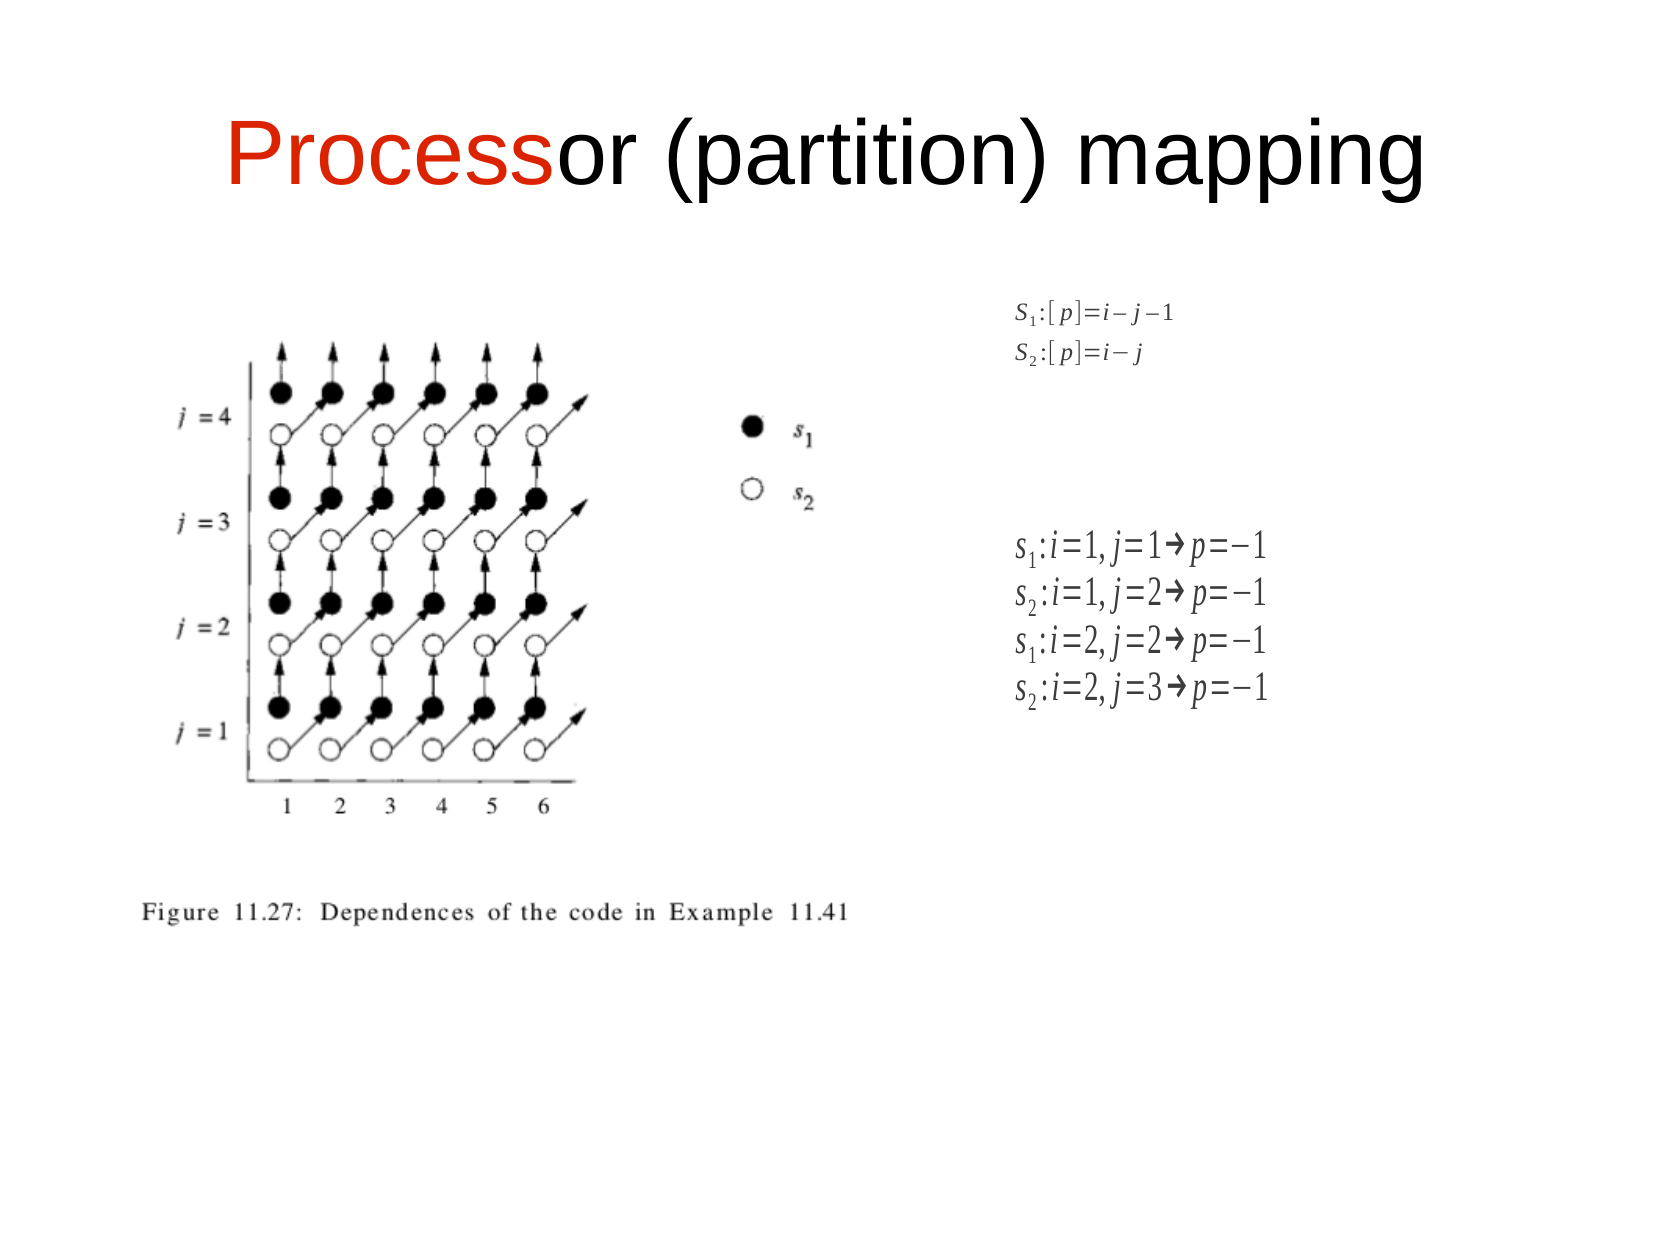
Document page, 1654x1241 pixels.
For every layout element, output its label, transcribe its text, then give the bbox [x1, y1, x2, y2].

title Processor (partition) mapping [82, 49, 1571, 257]
chart [1009, 298, 1181, 330]
chart [1008, 521, 1276, 717]
chart [1009, 338, 1150, 370]
picture [97, 314, 884, 950]
